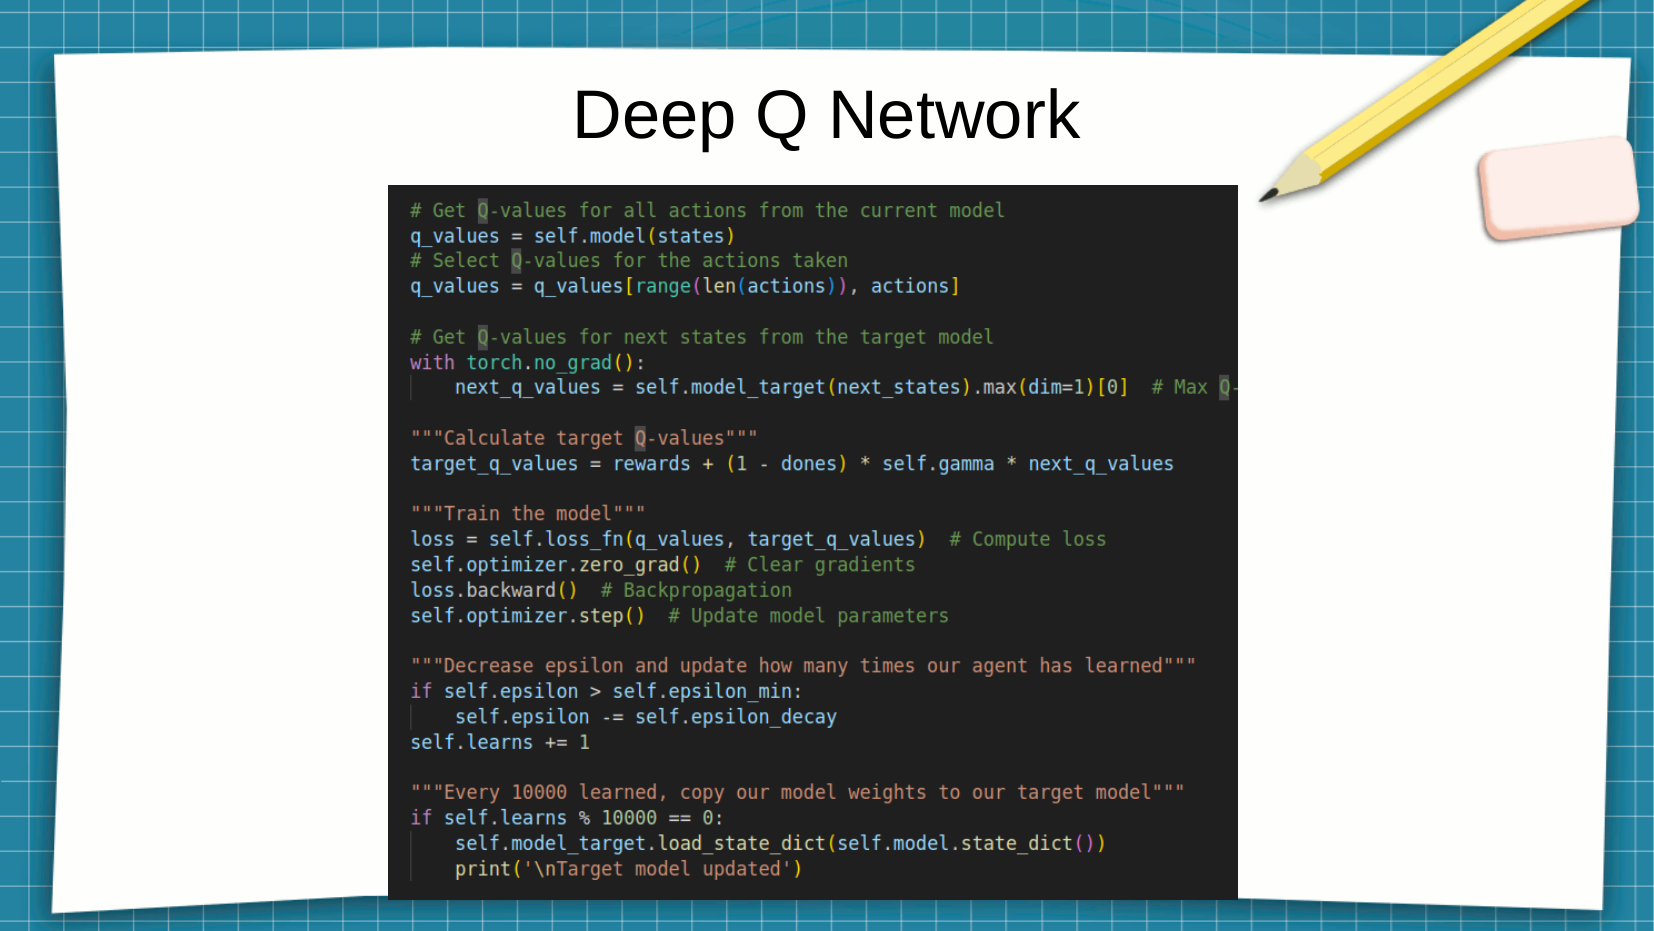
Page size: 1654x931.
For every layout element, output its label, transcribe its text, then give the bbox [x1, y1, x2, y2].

title Deep Q Network [82, 37, 1571, 193]
picture [0, 0, 1654, 931]
